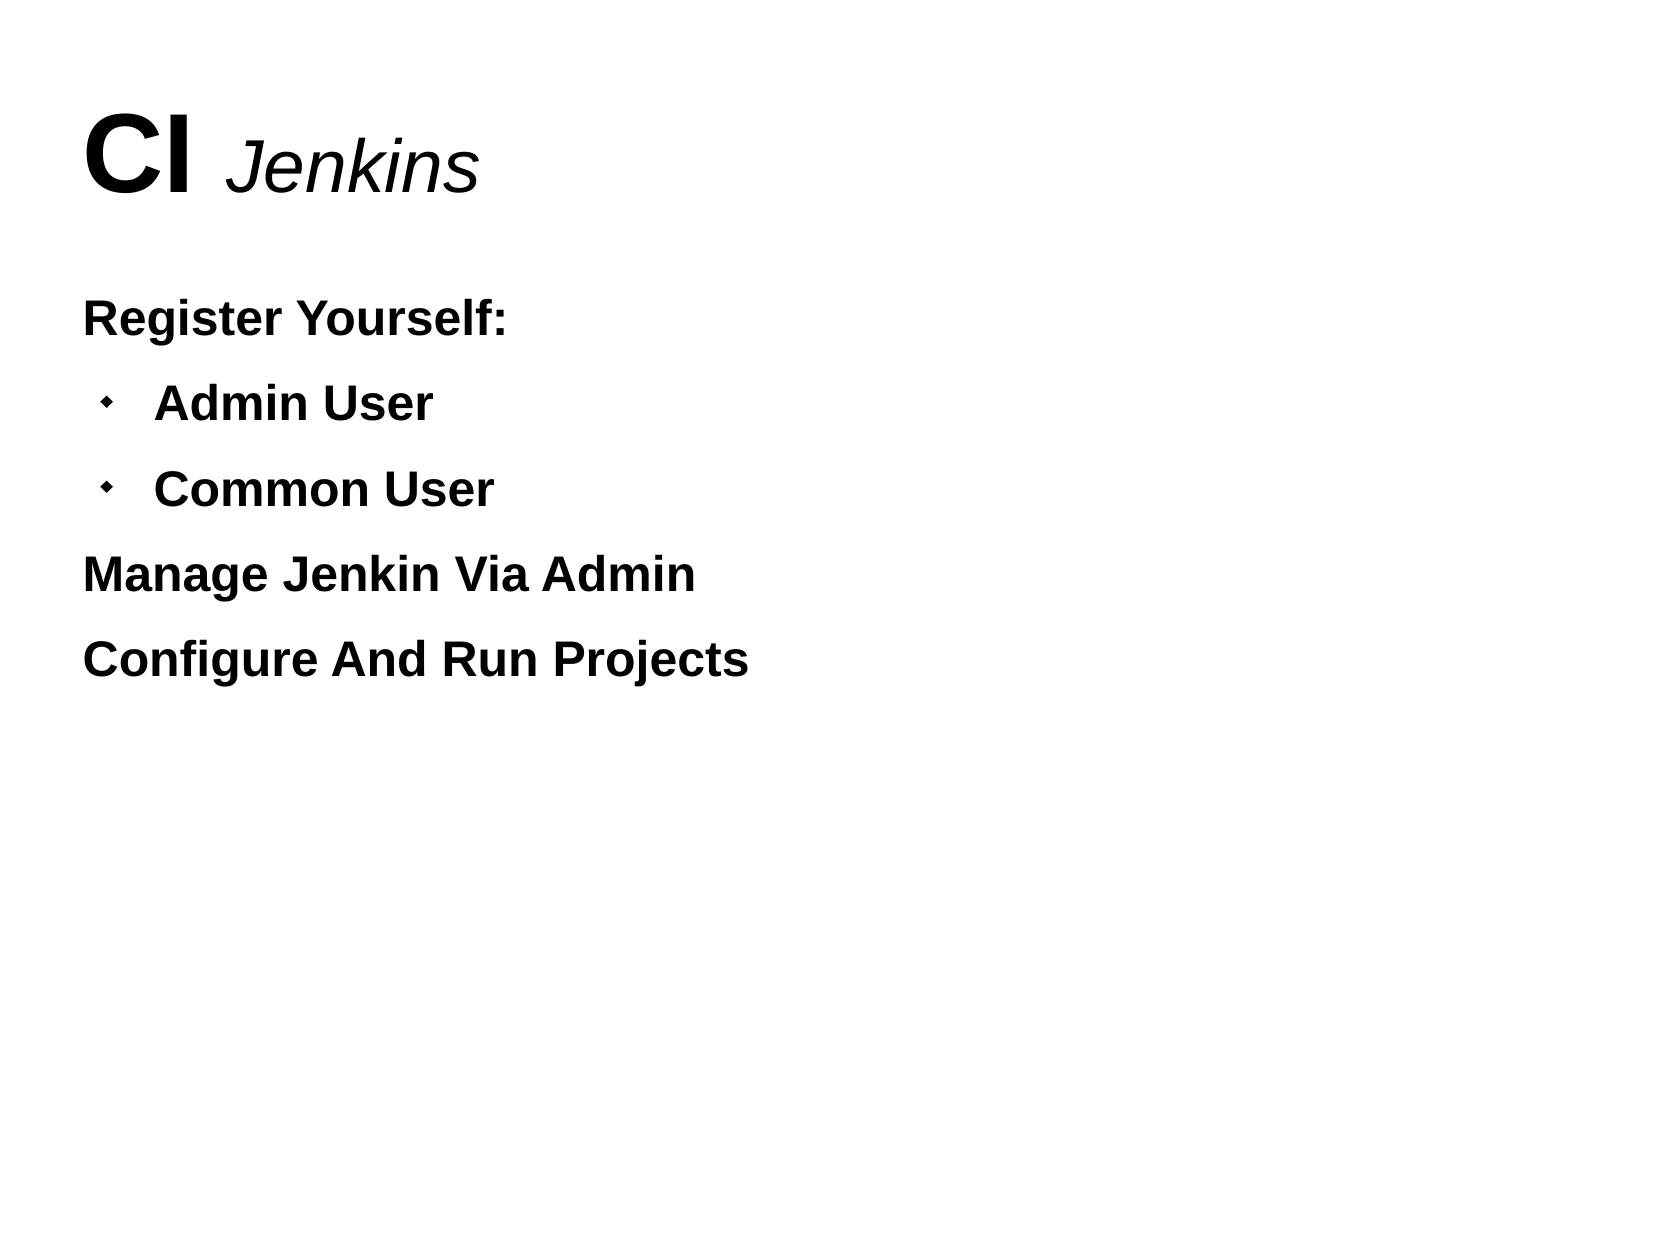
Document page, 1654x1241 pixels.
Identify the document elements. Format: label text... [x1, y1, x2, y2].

list Register Yourself: Admin User Common User Manage Jenkin Via Admin Configure And Run Projects [82, 290, 1571, 1081]
title CI Jenkins [82, 49, 1571, 257]
